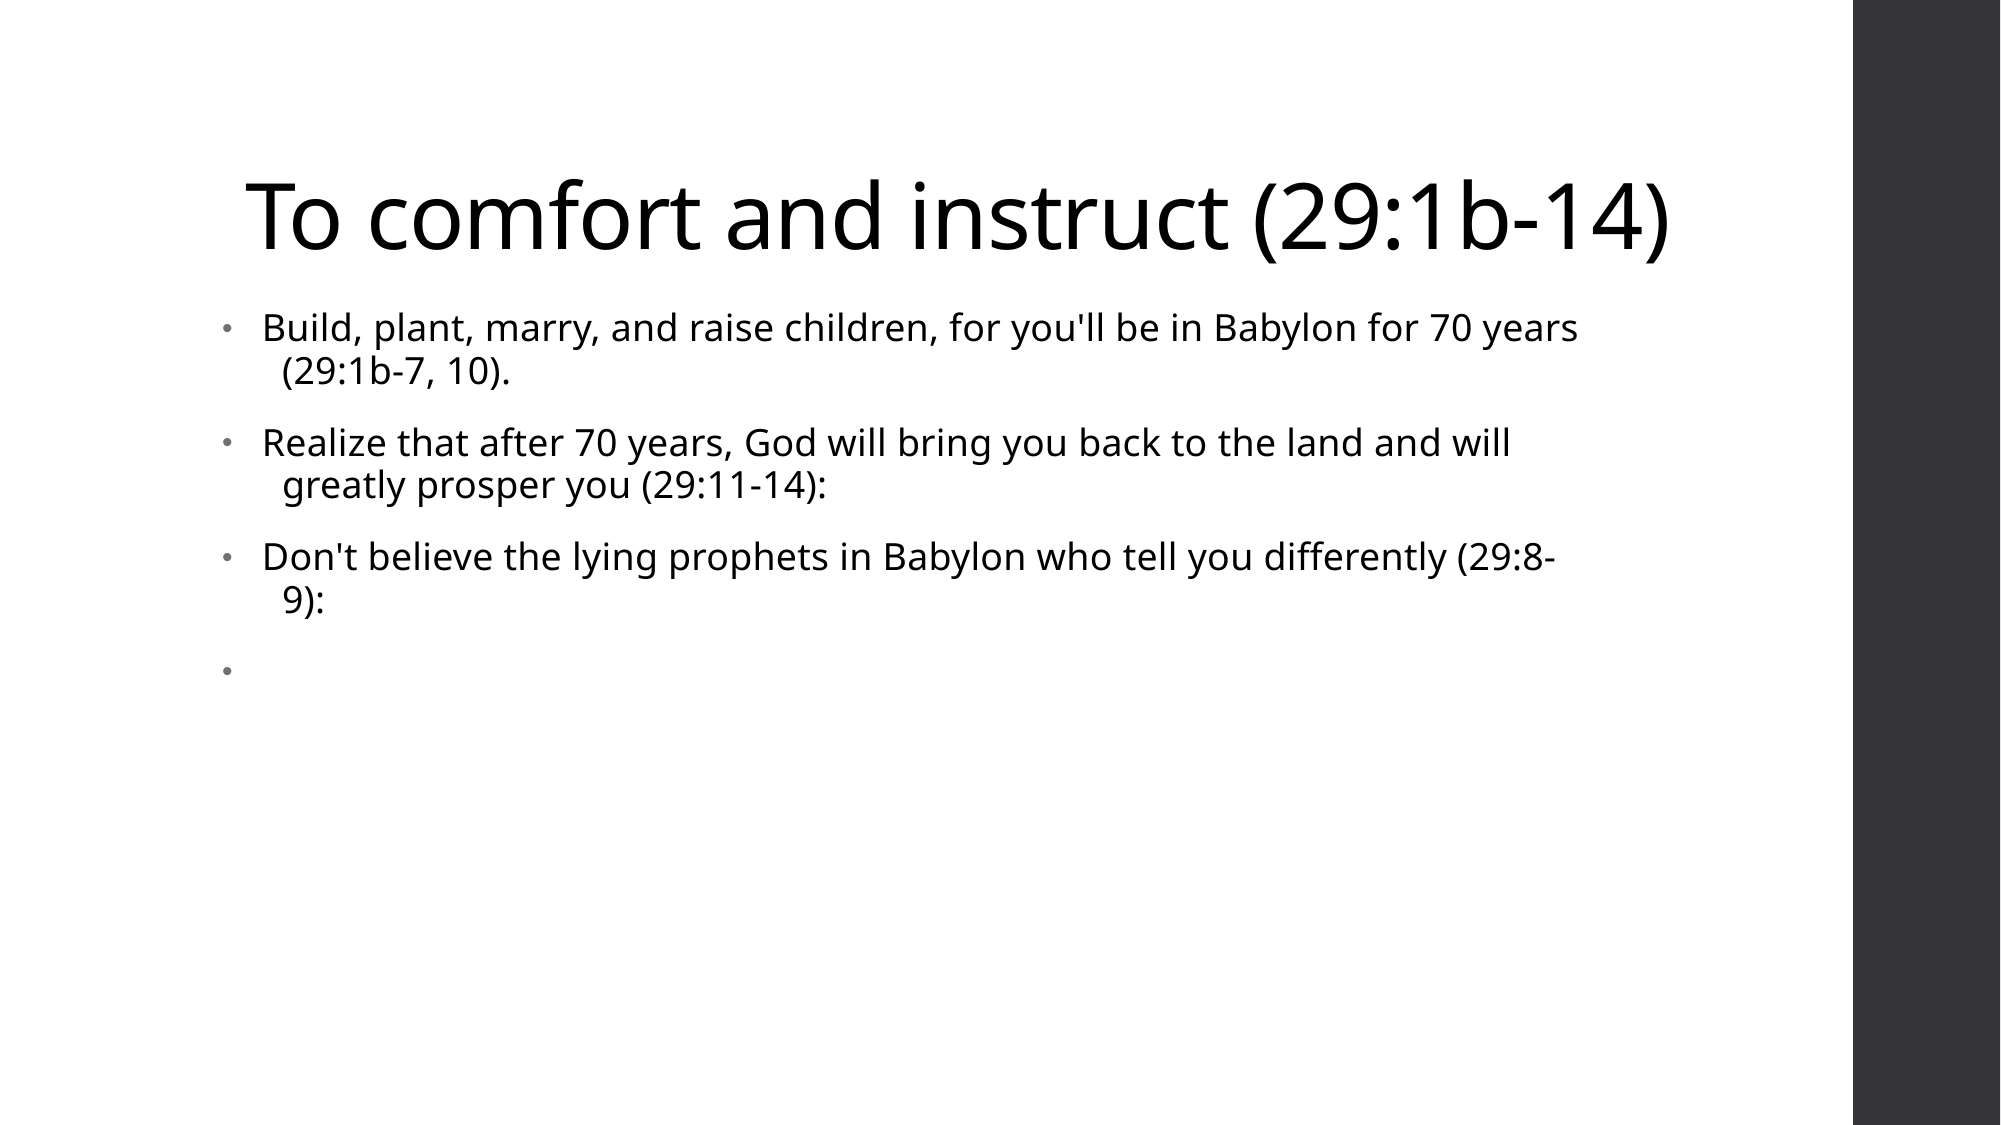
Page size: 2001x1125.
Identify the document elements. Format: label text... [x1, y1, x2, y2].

list Build, plant, marry, and raise children, for you'll be in Babylon for 70 years (29:1b-7, 10). Realize that after 70 years, God will bring you back to the land and will greatly prosper you (29:11-14): Don't believe the lying prophets in Babylon who tell you differently (29:8-9): [206, 299, 1617, 1014]
title To comfort and instruct (29:1b-14) [206, 60, 1797, 278]
